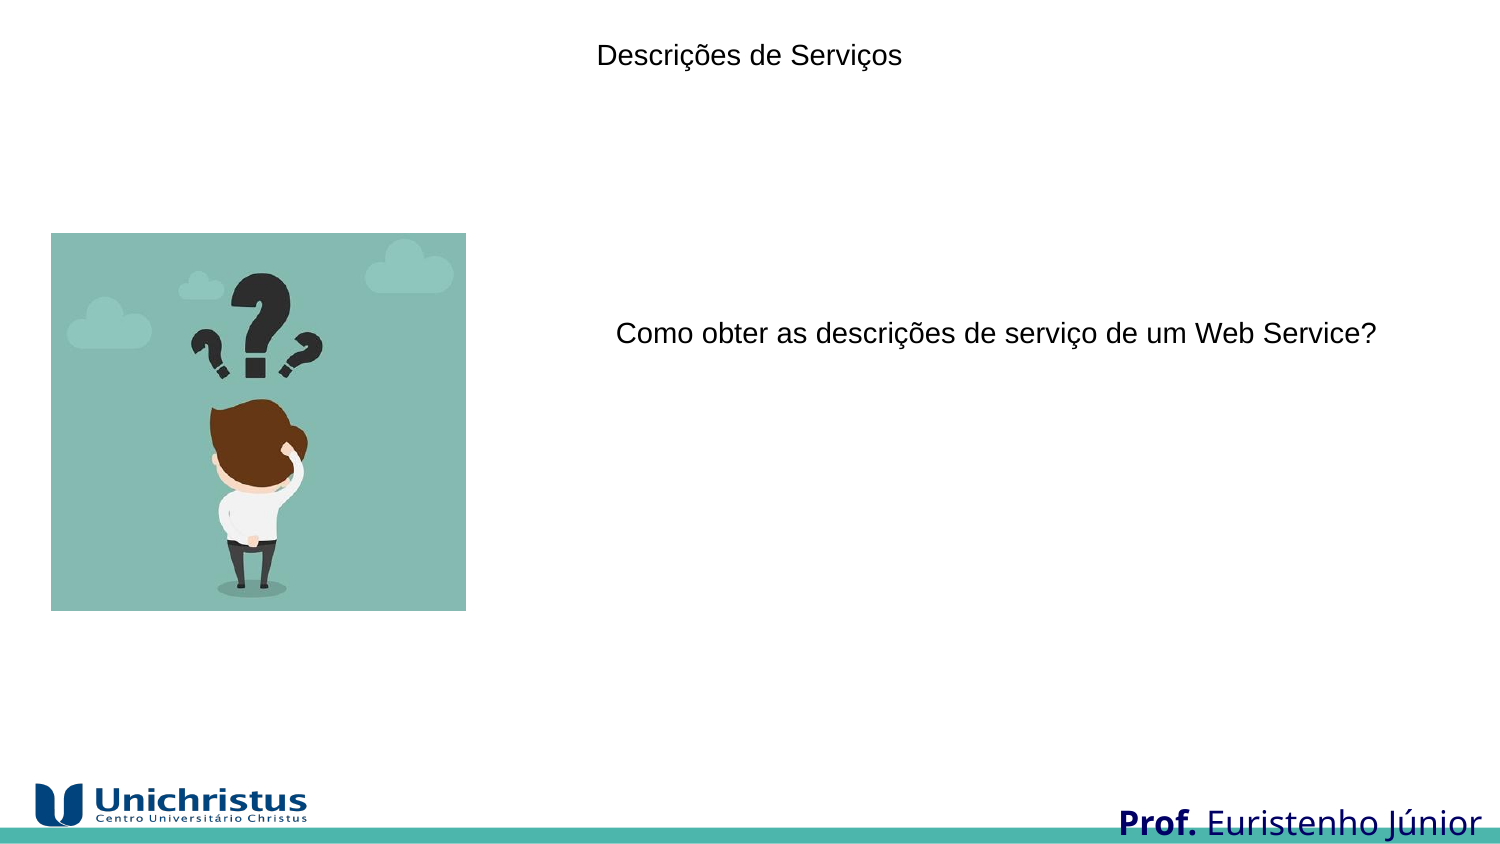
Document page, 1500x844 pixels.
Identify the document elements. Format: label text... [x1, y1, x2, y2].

list Como obter as descrições de serviço de um Web Service? [544, 152, 1449, 750]
title Descrições de Serviços [51, 20, 1449, 137]
picture [31, 781, 311, 828]
text_box Prof. Euristenho Júnior [1103, 791, 1500, 844]
picture [51, 233, 466, 611]
